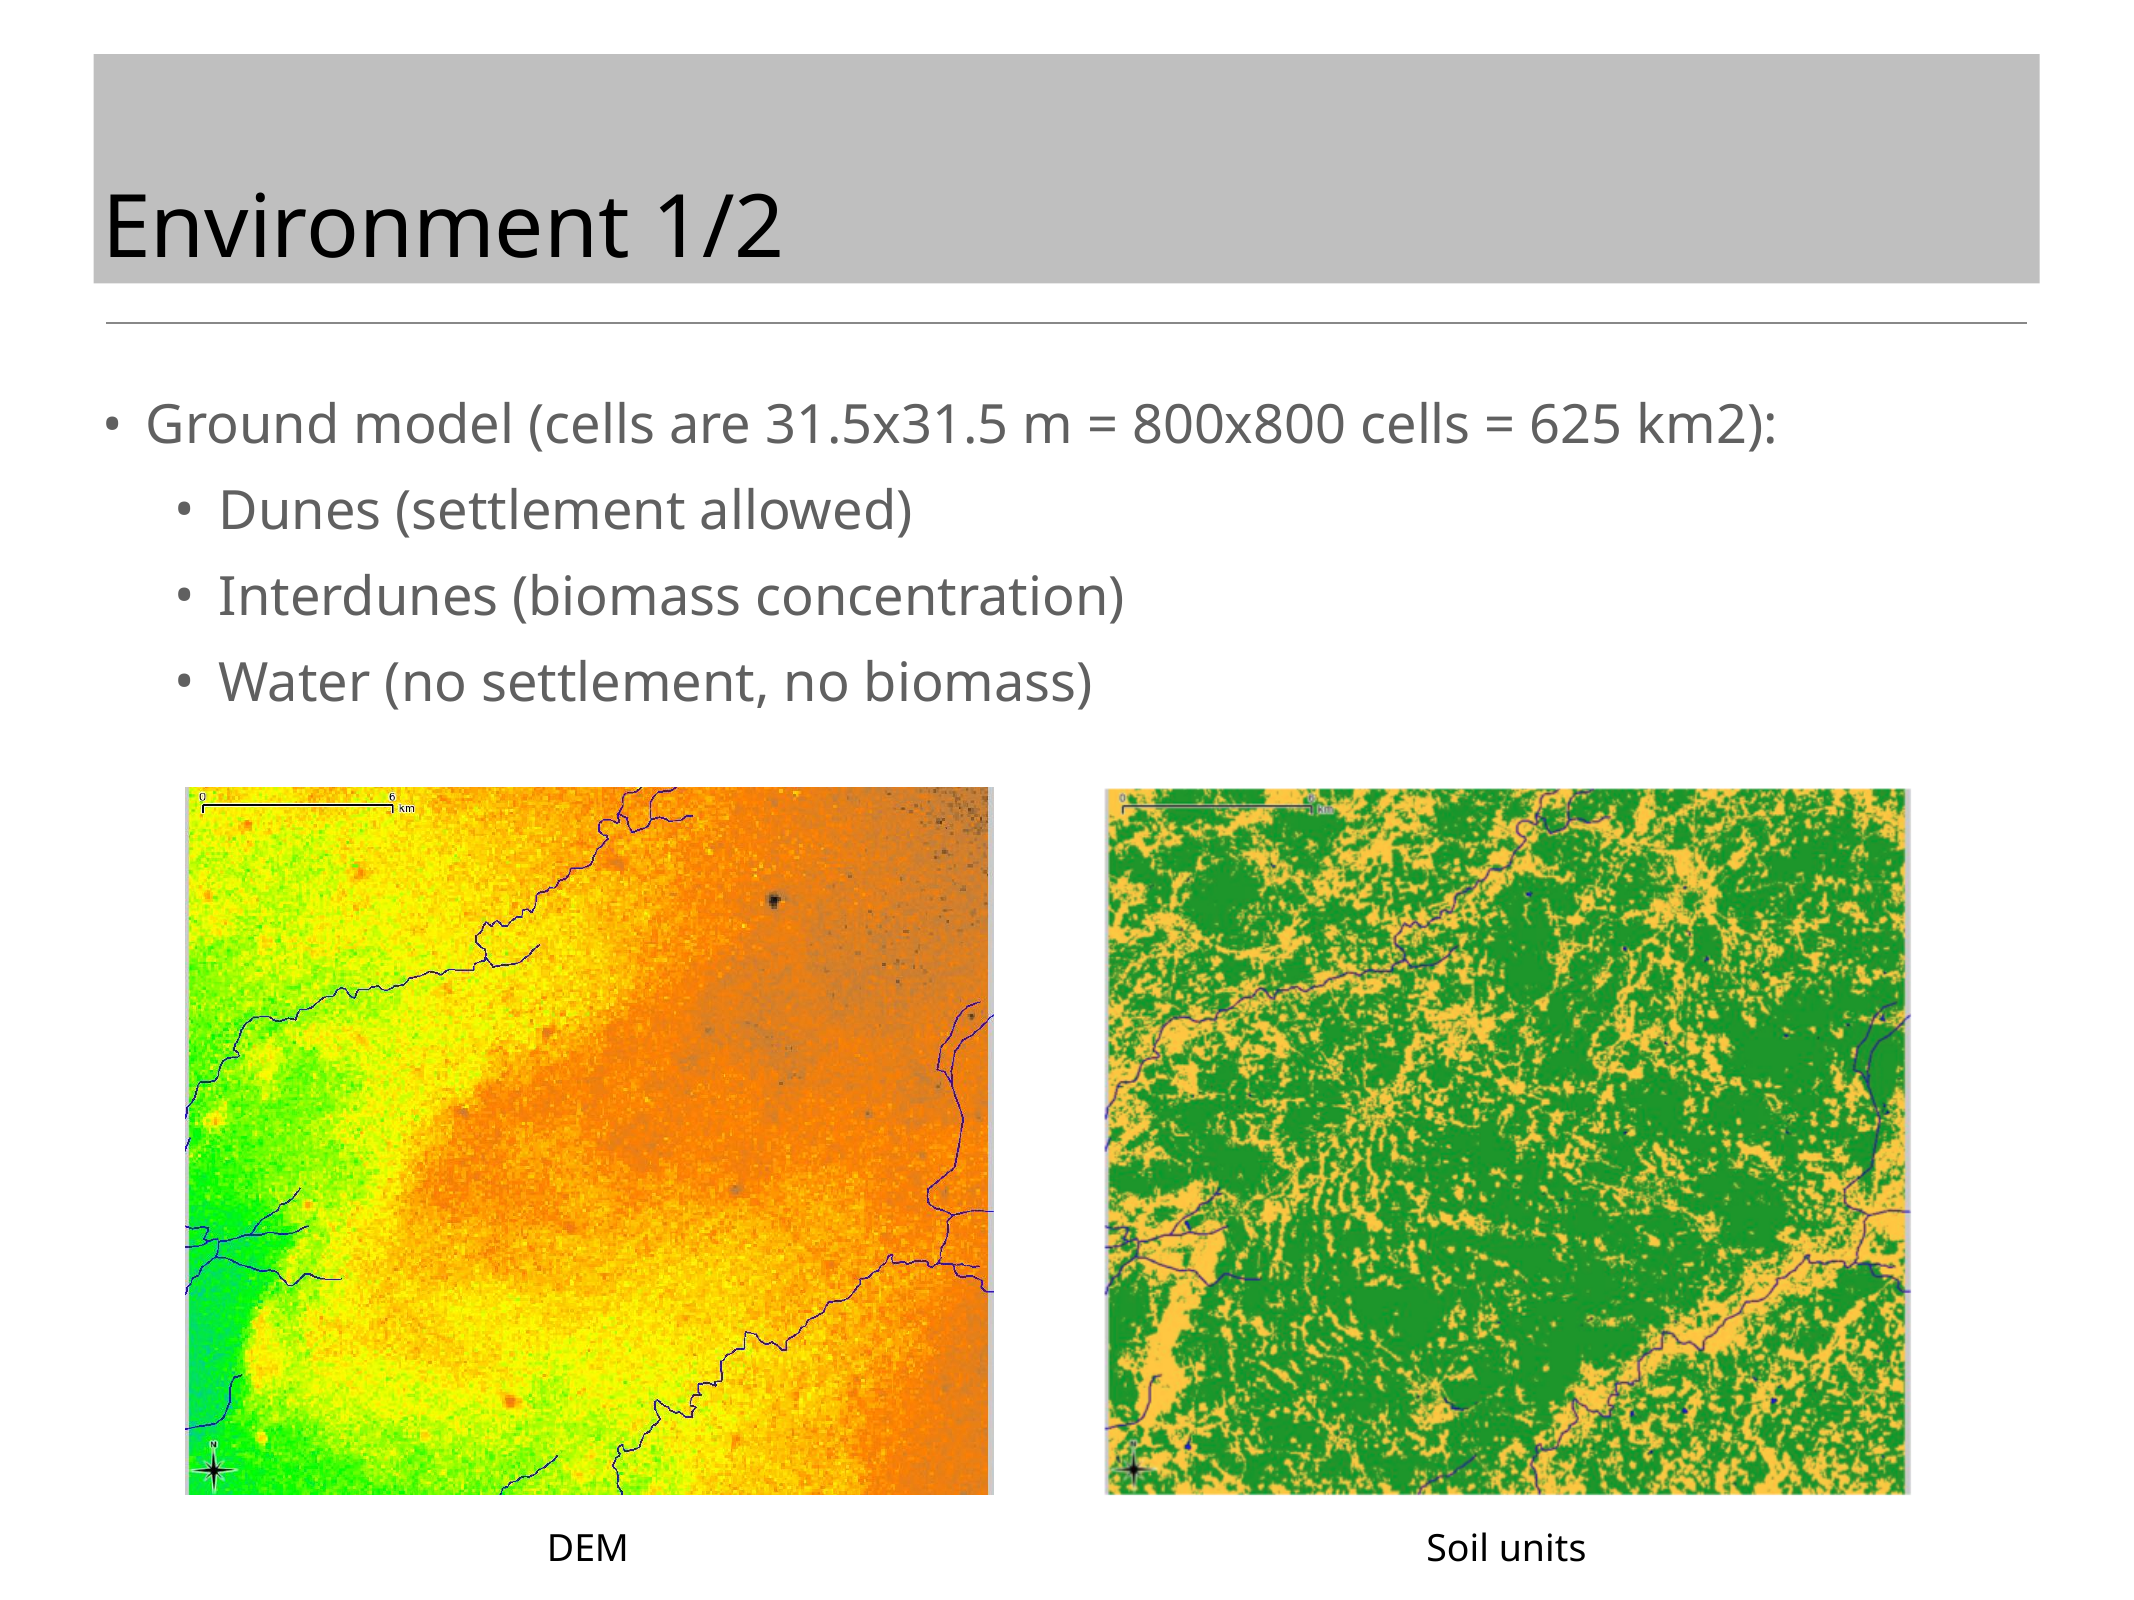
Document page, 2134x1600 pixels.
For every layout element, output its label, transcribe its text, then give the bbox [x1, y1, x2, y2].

picture [1104, 787, 1913, 1497]
text_box DEM [546, 1523, 630, 1569]
list Ground model (cells are 31.5x31.5 m = 800x800 cells = 625 km2): Dunes (settlement allowed) Interdunes (biomass concentration) Water (no settlement, no biomass) [93, 381, 2040, 1459]
title Environment 1/2 [93, 54, 2040, 284]
text_box Soil units [1426, 1523, 1587, 1569]
picture [185, 787, 994, 1496]
